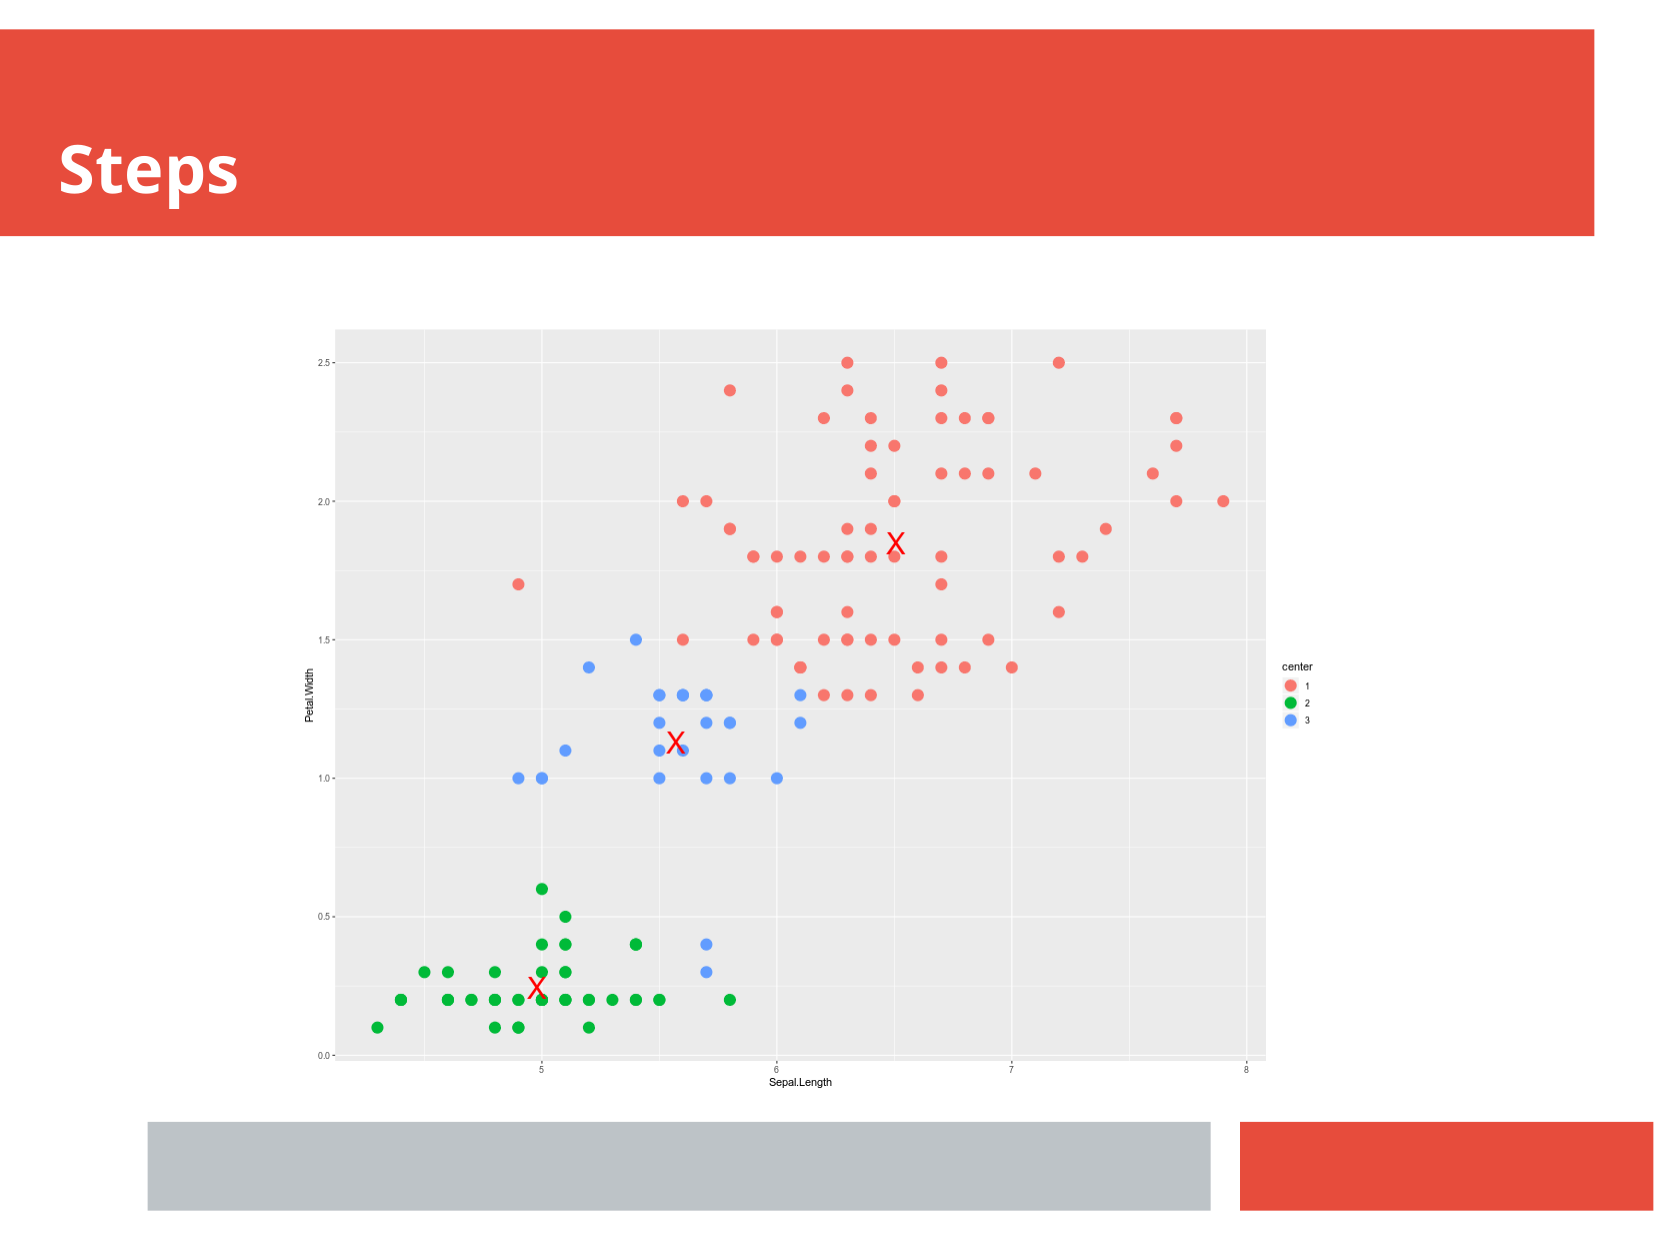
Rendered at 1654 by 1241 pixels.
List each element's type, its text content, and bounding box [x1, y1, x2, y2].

text_box Steps [179, 164, 193, 186]
text_box Steps [58, 58, 1595, 207]
picture [300, 324, 1324, 1093]
